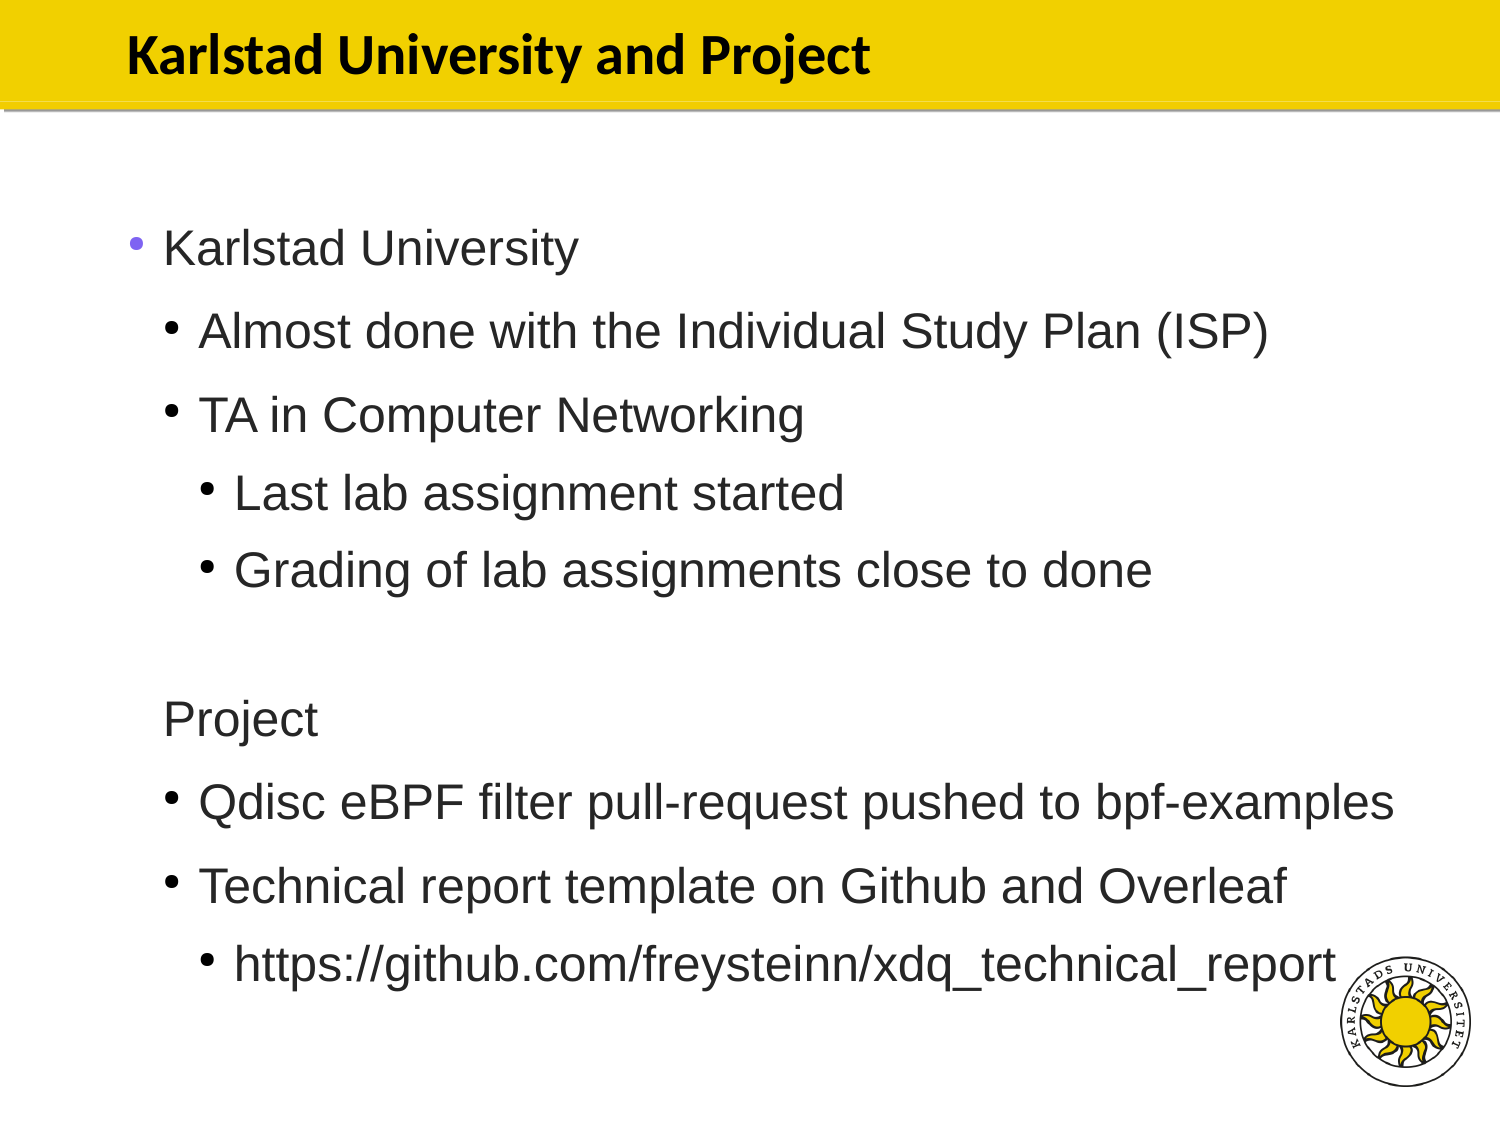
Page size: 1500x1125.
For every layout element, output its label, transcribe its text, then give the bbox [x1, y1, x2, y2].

title Karlstad University and Project [112, 0, 1388, 102]
picture [1340, 948, 1471, 1095]
list Karlstad University Almost done with the Individual Study Plan (ISP) TA in Computer Networking Last lab assignment started Grading of lab assignments close to done Project Qdisc eBPF filter pull-request pushed to bpf-examples Technical report template on Github and Overleaf https://github.com/freysteinn/xdq_technical_report [112, 137, 1441, 991]
